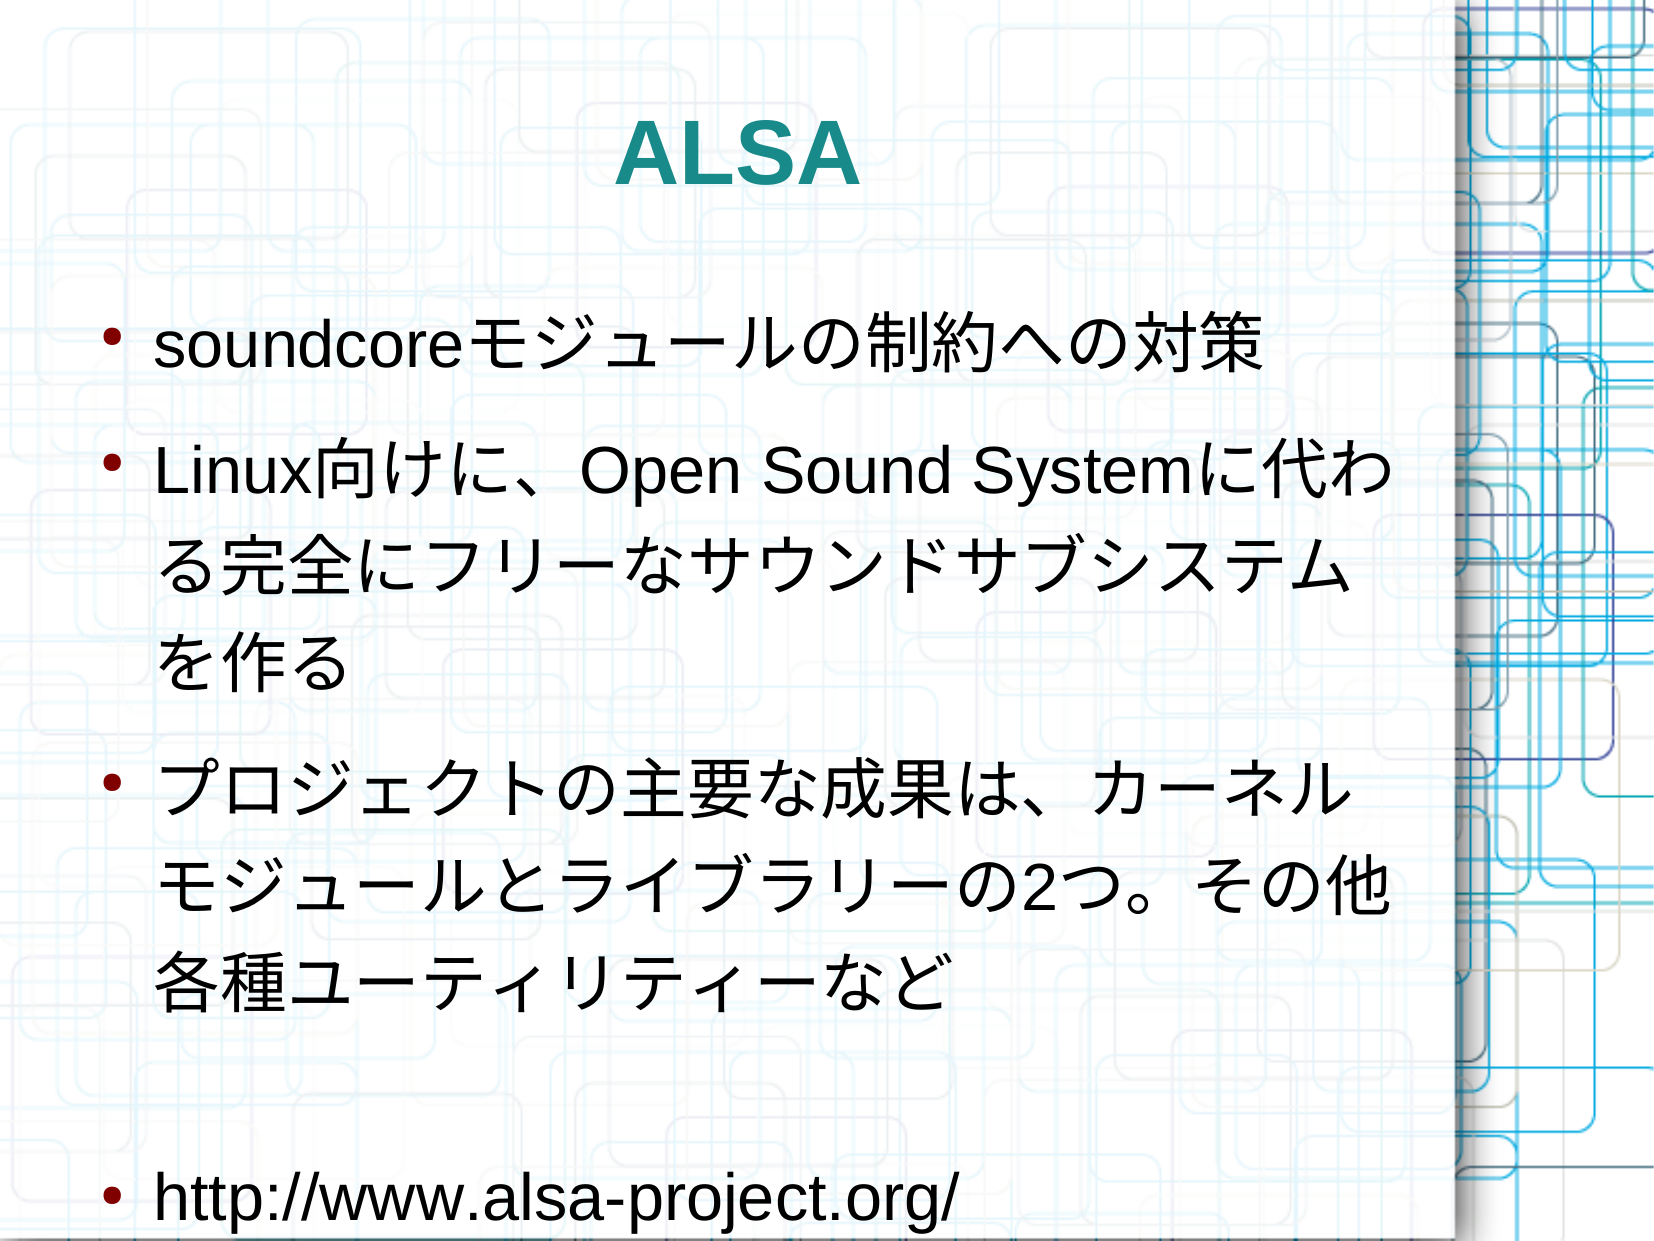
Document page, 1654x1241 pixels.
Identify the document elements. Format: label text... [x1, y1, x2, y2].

title ALSA [59, 49, 1418, 257]
list soundcoreモジュールの制約への対策 Linux向けに、Open Sound Systemに代わる完全にフリーなサウンドサブシステムを作る プロジェクトの主要な成果は、カーネルモジュールとライブラリーの2つ。その他各種ユーティリティーなど http://www.alsa-project.org/ [82, 290, 1418, 1010]
picture [0, 0, 1654, 1241]
